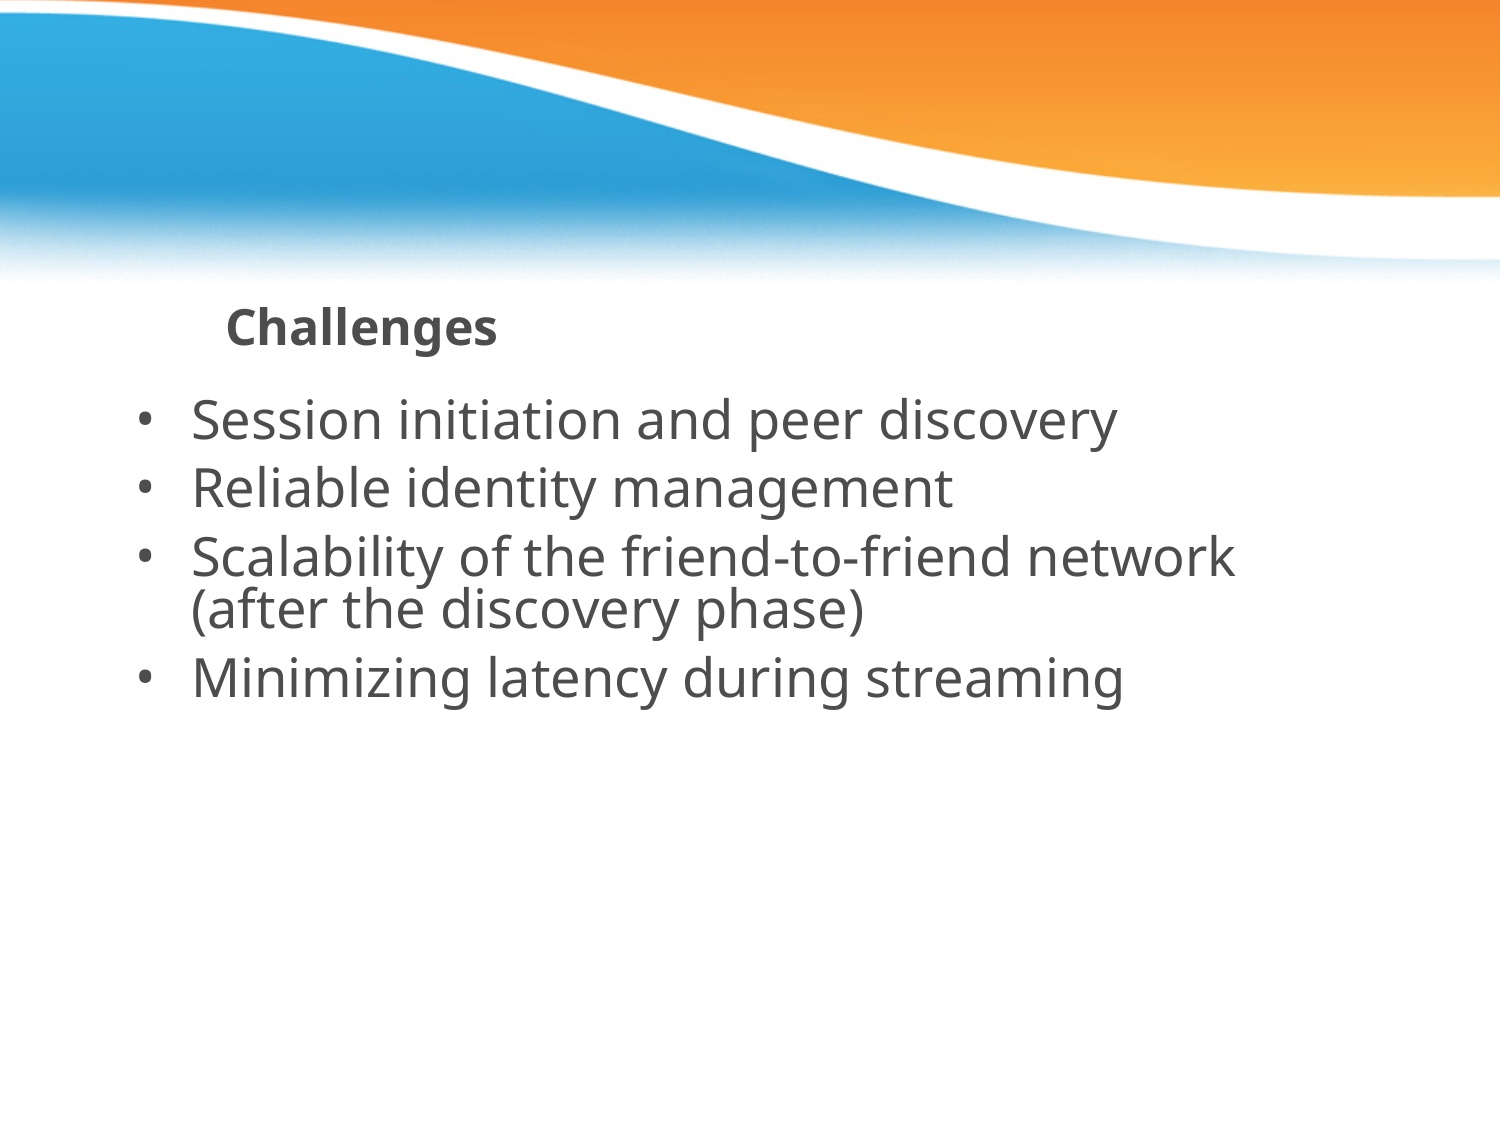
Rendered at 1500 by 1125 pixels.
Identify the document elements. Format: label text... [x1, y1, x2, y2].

picture [0, 0, 1500, 1125]
title Challenges [210, 260, 1373, 389]
list Session initiation and peer discovery Reliable identity management Scalability of the friend-to-friend network (after the discovery phase) Minimizing latency during streaming [120, 389, 1373, 931]
